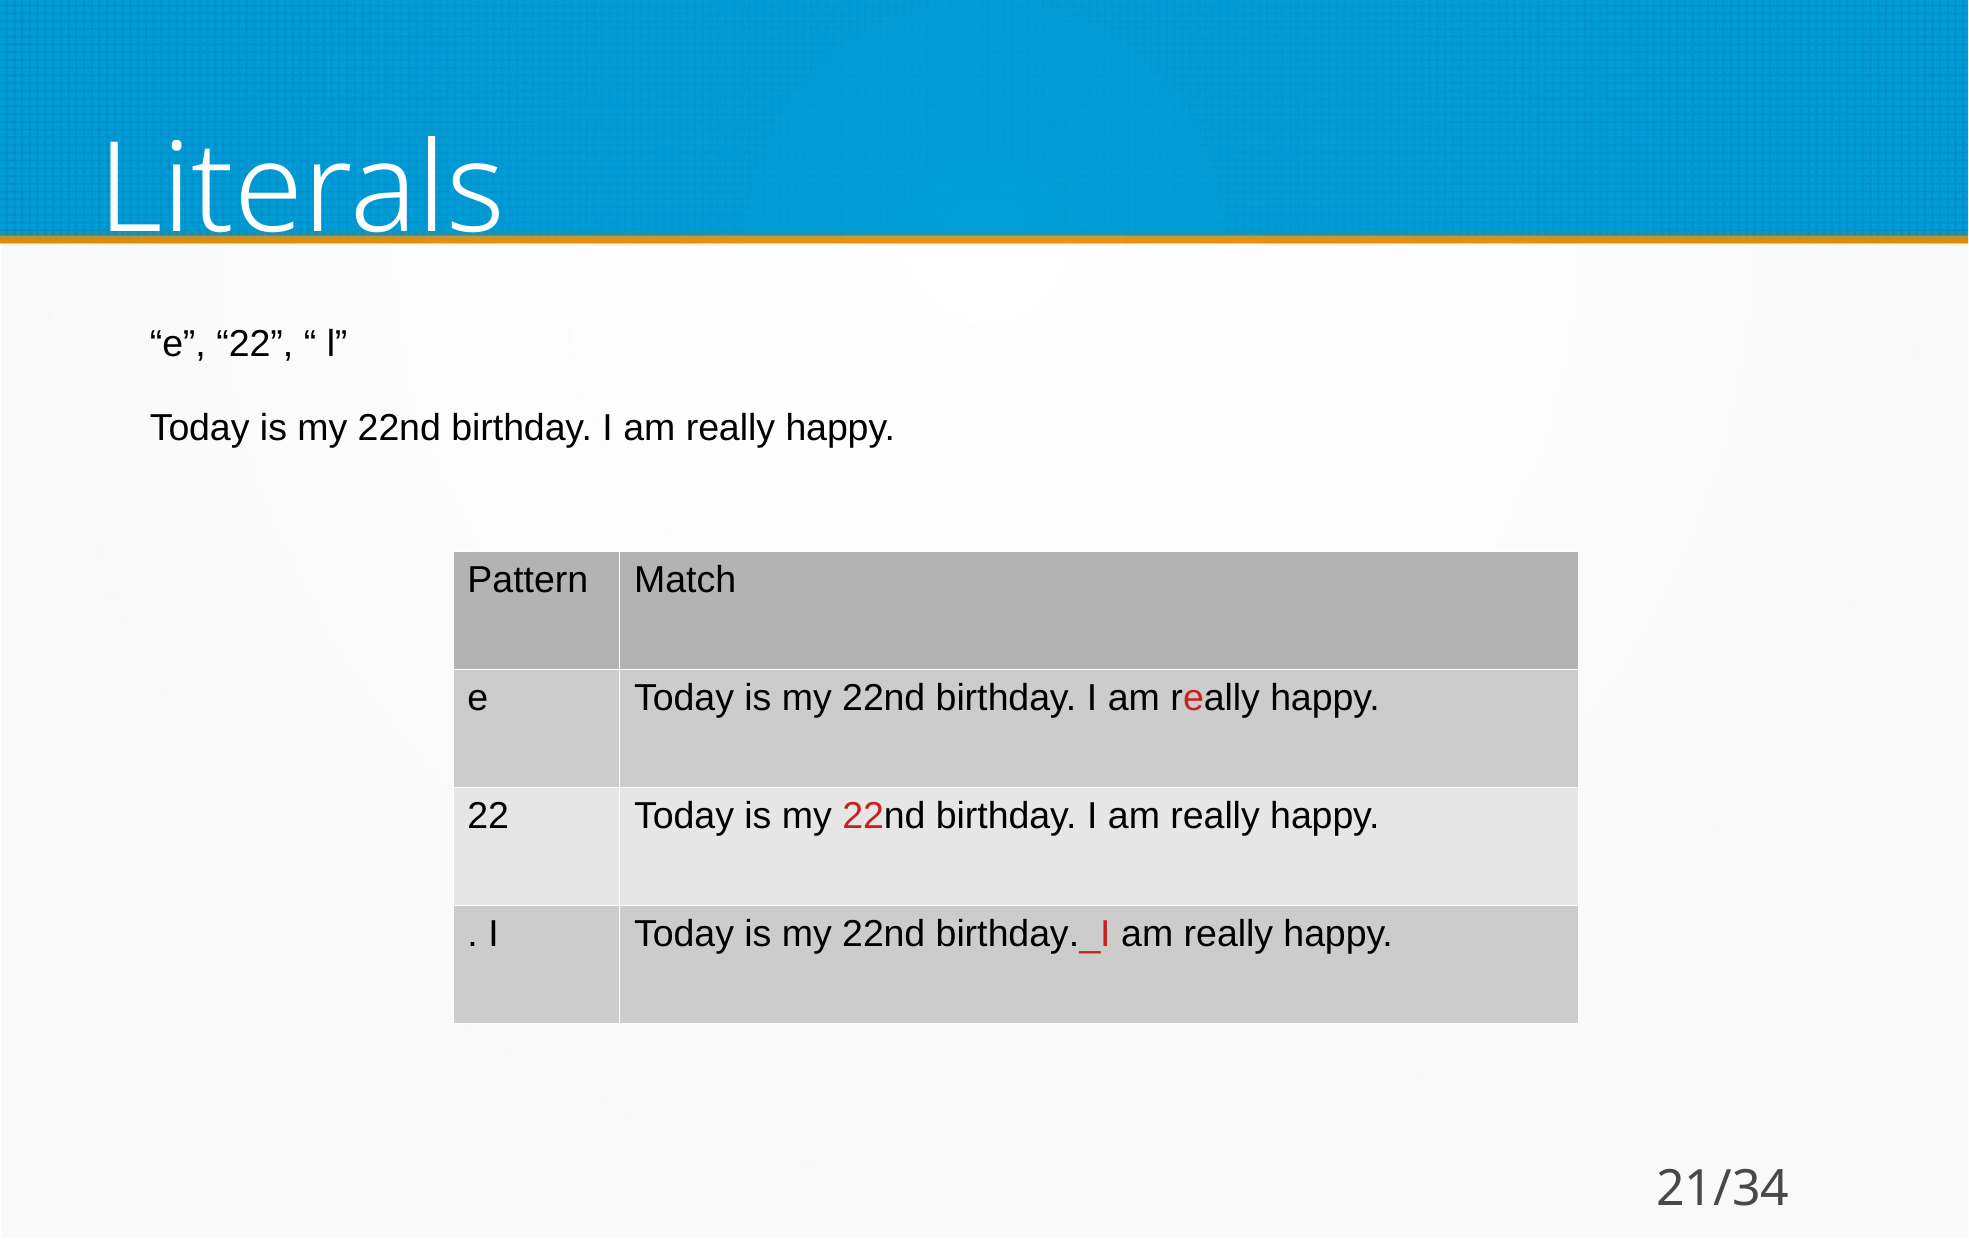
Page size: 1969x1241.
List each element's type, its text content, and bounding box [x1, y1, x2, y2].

table_header Pattern [454, 552, 619, 669]
title Literals [98, 49, 1870, 257]
table_cell Today is my 22nd birthday. I am really happy. [620, 788, 1578, 905]
table_cell Today is my 22nd birthday._I am really happy. [620, 906, 1578, 1023]
text_box “e”, “22”, “ l” Today is my 22nd birthday. I am really happy. [135, 315, 961, 498]
table_cell e [454, 670, 619, 787]
table_cell . I [454, 906, 619, 1023]
table_header Match [620, 552, 1578, 669]
table_cell Today is my 22nd birthday. I am really happy. [620, 670, 1578, 787]
table_cell 22 [454, 788, 619, 905]
picture [0, 233, 1969, 1241]
